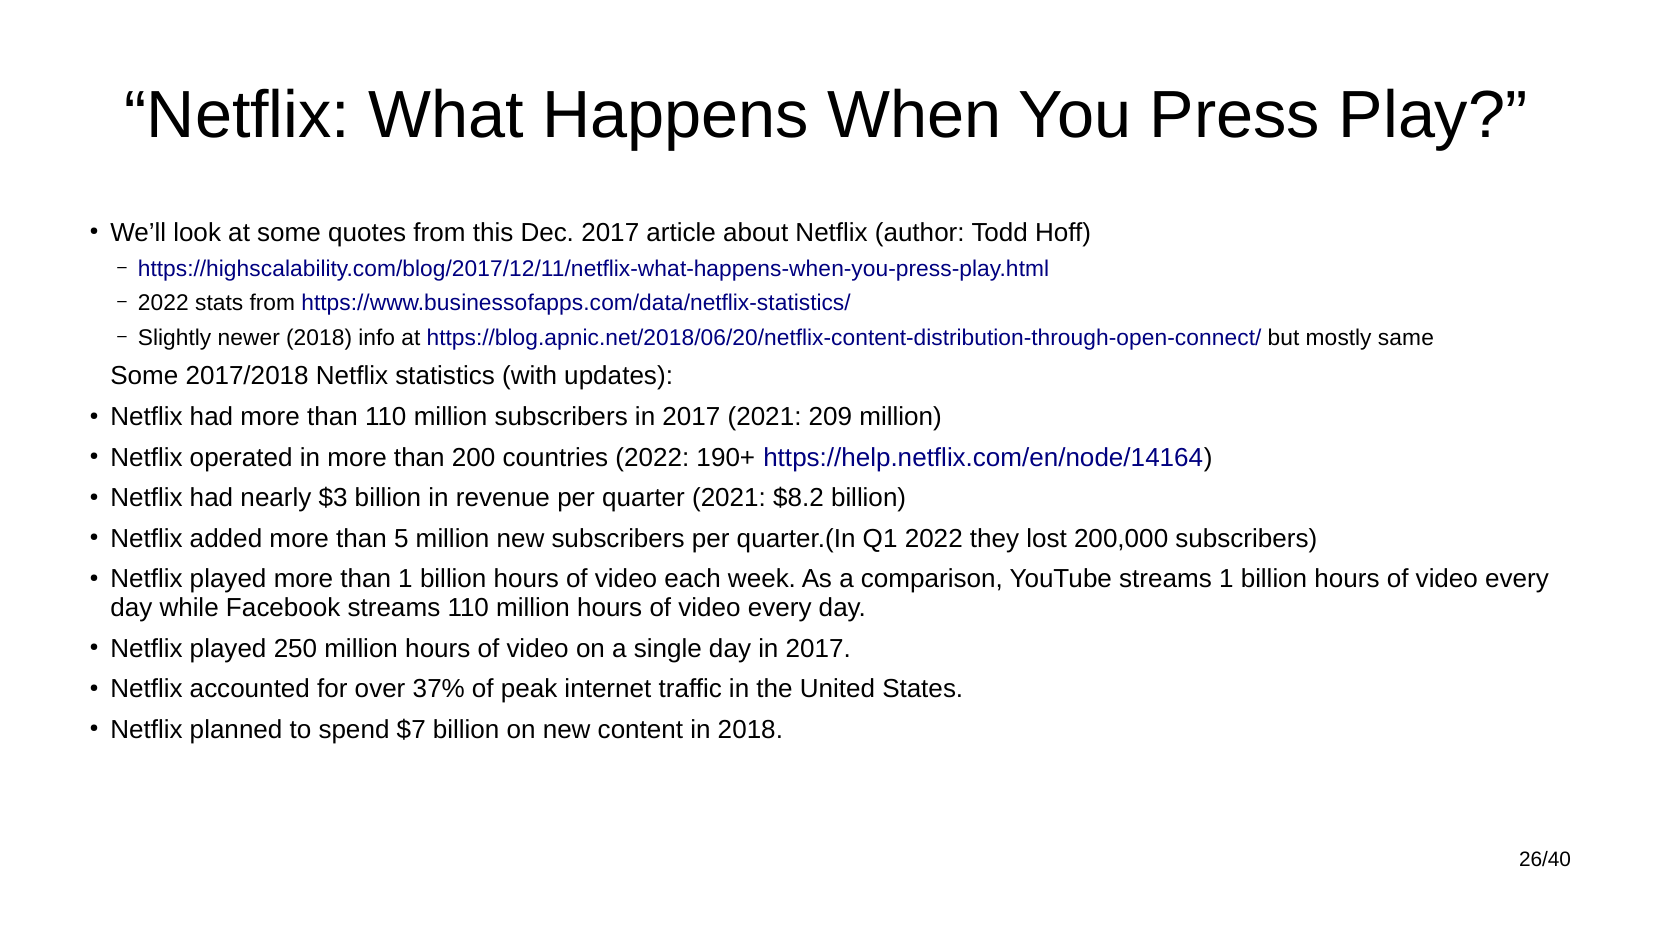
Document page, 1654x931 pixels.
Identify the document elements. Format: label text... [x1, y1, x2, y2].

title “Netflix: What Happens When You Press Play?” [82, 37, 1571, 193]
list We’ll look at some quotes from this Dec. 2017 article about Netflix (author: Todd Hoff) https://highscalability.com/blog/2017/12/11/netflix-what-happens-when-you-press-play.html 2022 stats from https://www.businessofapps.com/data/netflix-statistics/ Slightly newer (2018) info at https://blog.apnic.net/2018/06/20/netflix-content-distribution-through-open-connect/ but mostly same Some 2017/2018 Netflix statistics (with updates): Netflix had more than 110 million subscribers in 2017 (2021: 209 million) Netflix operated in more than 200 countries (2022: 190+ https://help.netflix.com/en/node/14164) Netflix had nearly $3 billion in revenue per quarter (2021: $8.2 billion) Netflix added more than 5 million new subscribers per quarter.(In Q1 2022 they lost 200,000 subscribers) Netflix played more than 1 billion hours of video each week. As a comparison, YouTube streams 1 billion hours of video every day while Facebook streams 110 million hours of video every day. Netflix played 250 million hours of video on a single day in 2017. Netflix accounted for over 37% of peak internet traffic in the United States. Netflix planned to spend $7 billion on new content in 2018. [82, 217, 1571, 758]
